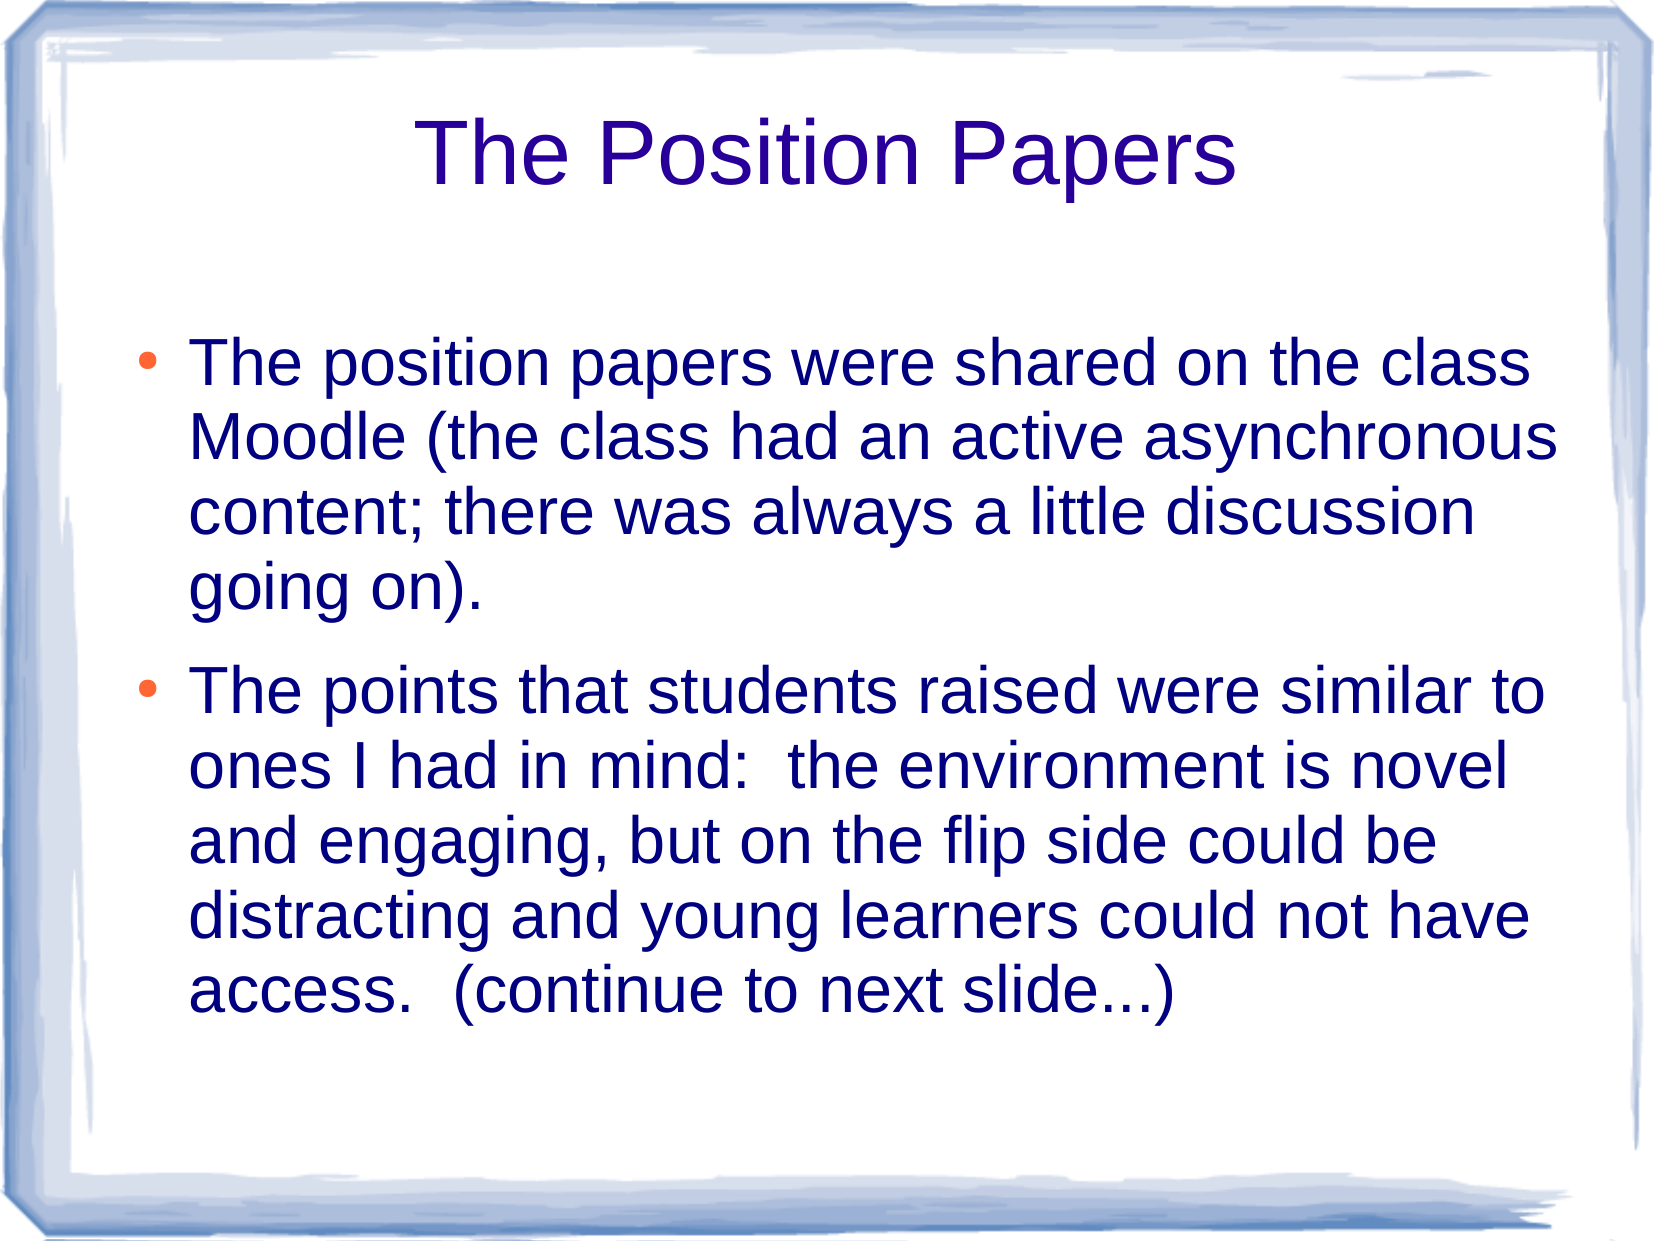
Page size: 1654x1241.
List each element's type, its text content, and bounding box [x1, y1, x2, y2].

picture [0, 0, 1654, 1241]
title The Position Papers [82, 56, 1571, 250]
list The position papers were shared on the class Moodle (the class had an active asynchronous content; there was always a little discussion going on). The points that students raised were similar to ones I had in mind: the environment is novel and engaging, but on the flip side could be distracting and young learners could not have access. (continue to next slide...) [118, 324, 1571, 1028]
